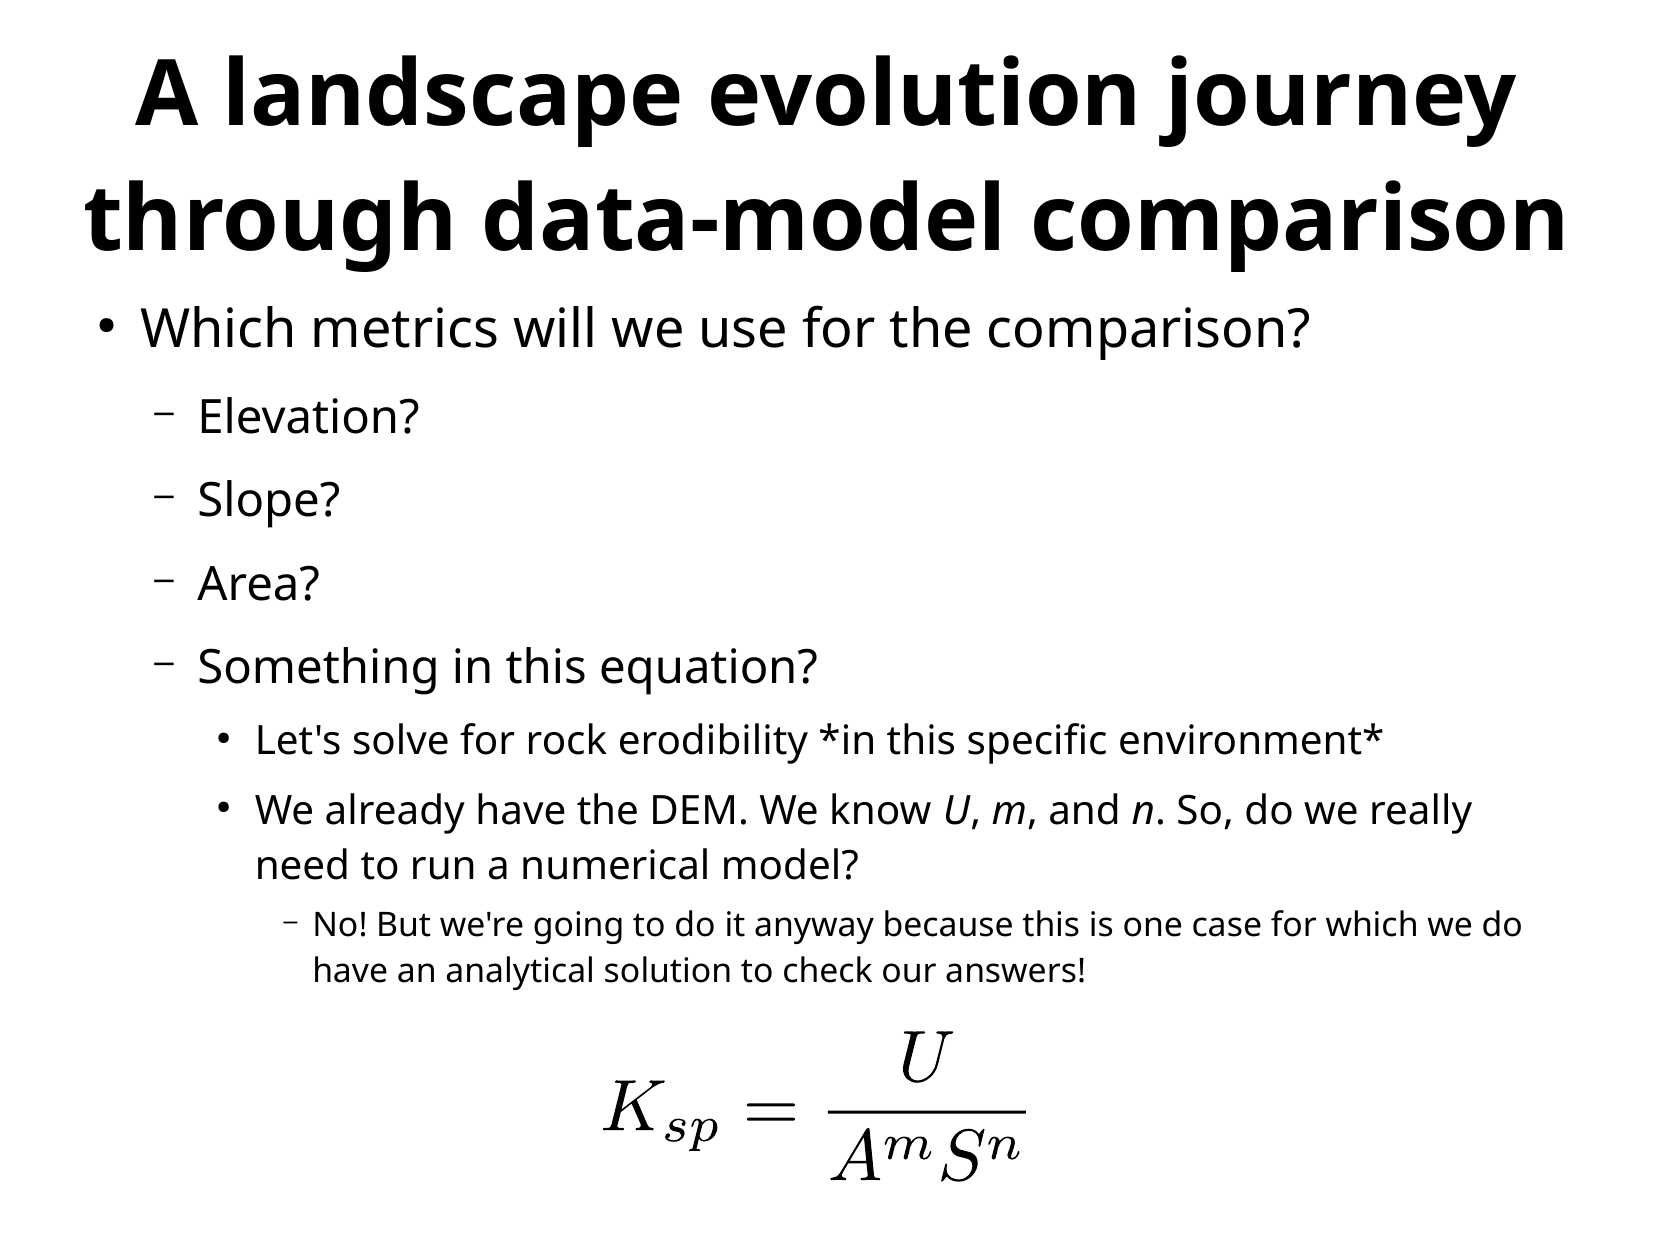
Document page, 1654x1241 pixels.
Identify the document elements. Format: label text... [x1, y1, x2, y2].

title A landscape evolution journey through data-model comparison [82, 49, 1571, 257]
text_box [600, 1031, 1026, 1182]
list Which metrics will we use for the comparison? Elevation? Slope? Area? Something in this equation? Let's solve for rock erodibility *in this specific environment* We already have the DEM. We know U, m, and n. So, do we really need to run a numerical model? No! But we're going to do it anyway because this is one case for which we do have an analytical solution to check our answers! [82, 290, 1571, 1010]
